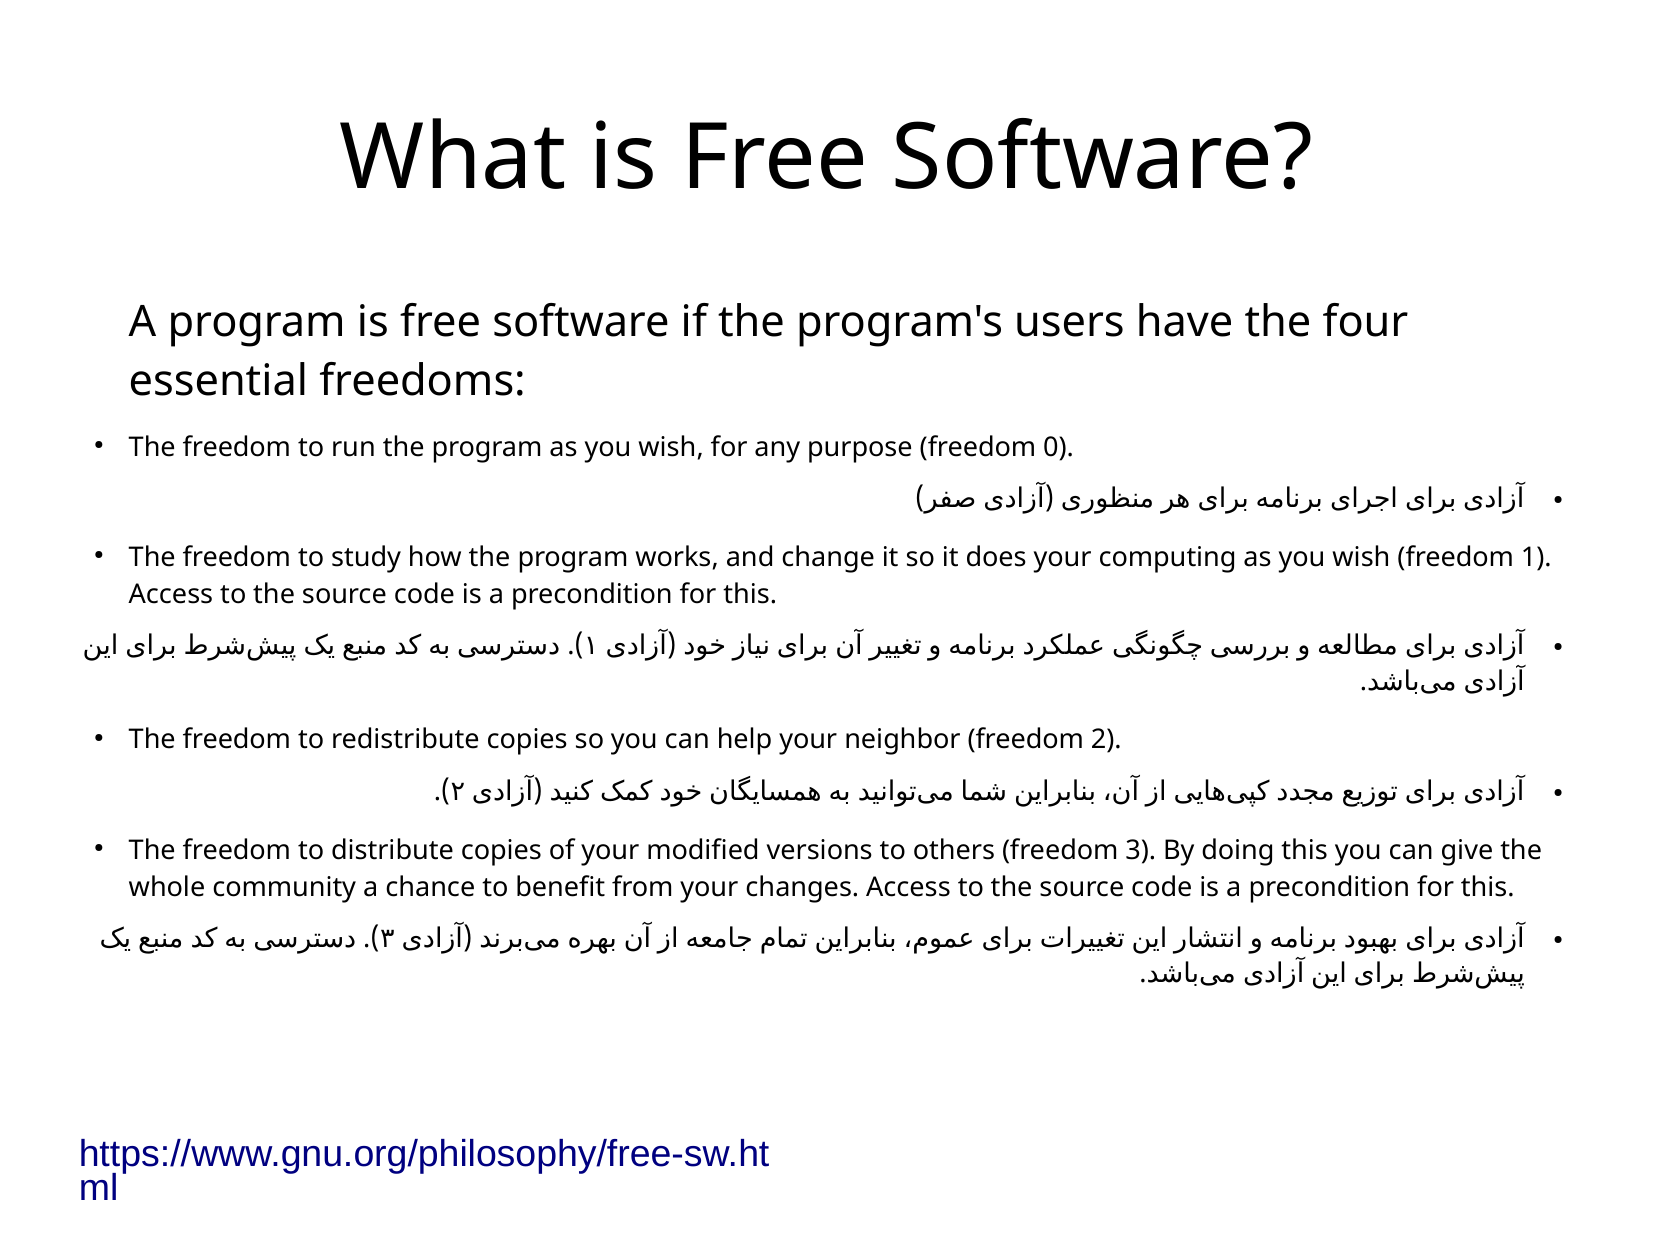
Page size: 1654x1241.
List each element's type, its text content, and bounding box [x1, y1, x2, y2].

title What is Free Software? [82, 49, 1571, 257]
list A program is free software if the program's users have the four essential freedoms: The freedom to run the program as you wish, for any purpose (freedom 0). آزادی برای اجرای برنامه برای هر منظوری (آزادی صفر) The freedom to study how the program works, and change it so it does your computing as you wish (freedom 1). Access to the source code is a precondition for this. آزادی برای مطالعه و بررسی چگونگی عملکرد برنامه و تغییر آن برای نیاز خود (آزادی ۱). دسترسی به کد منبع یک پیش‌شرط برای این آزادی می‌باشد. The freedom to redistribute copies so you can help your neighbor (freedom 2). آزادی برای توزیع مجدد کپی‌هایی از آن، بنابراین شما می‌توانید به همسایگان خود کمک کنید (آزادی ۲). The freedom to distribute copies of your modified versions to others (freedom 3). By doing this you can give the whole community a chance to benefit from your changes. Access to the source code is a precondition for this. آزادی برای بهبود برنامه و انتشار این تغییرات برای عموم، بنابراین تمام جامعه از آن بهره می‌برند (آزادی ۳). دسترسی به کد منبع یک پیش‌شرط برای این آزادی می‌باشد. [82, 290, 1571, 1010]
text_box https://www.gnu.org/philosophy/free-sw.html [64, 1125, 796, 1175]
